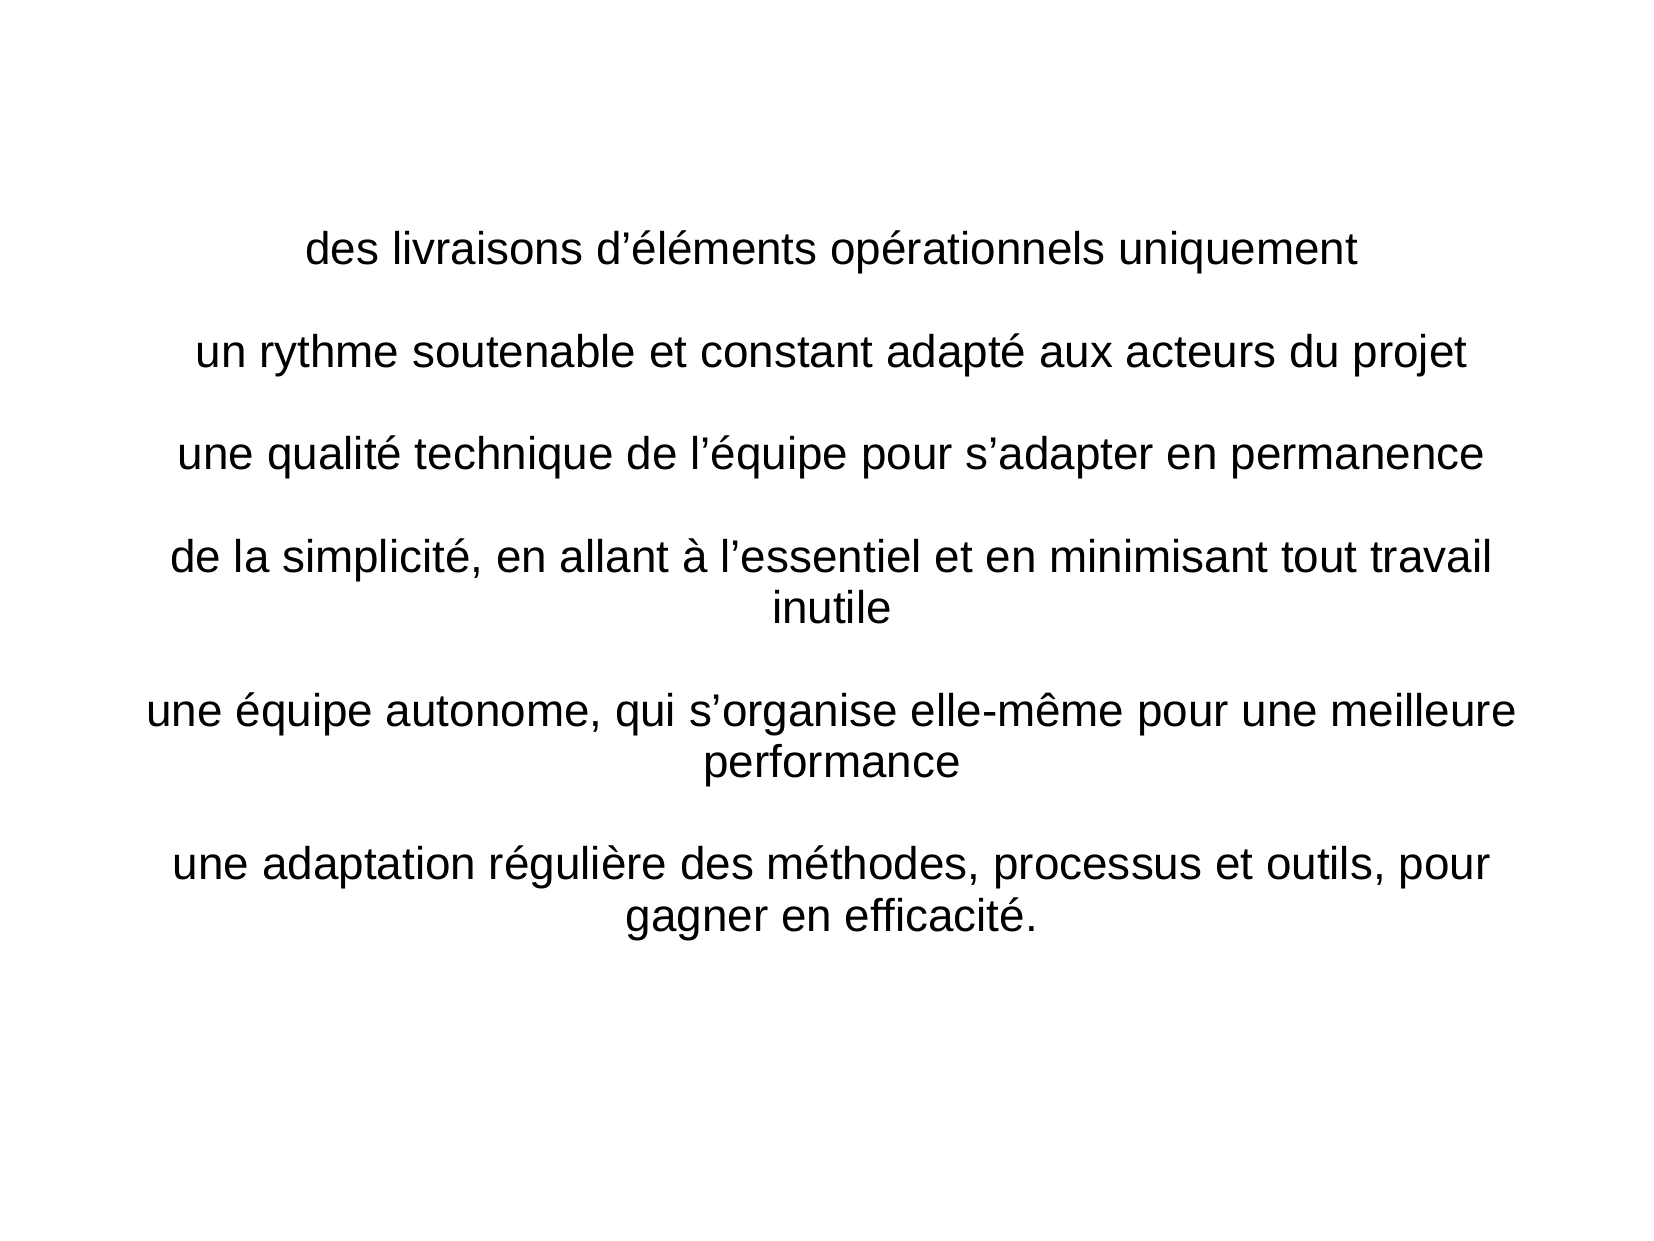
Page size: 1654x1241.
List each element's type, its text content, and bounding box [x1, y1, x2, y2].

text_box des livraisons d’éléments opérationnels uniquement un rythme soutenable et constant adapté aux acteurs du projet une qualité technique de l’équipe pour s’adapter en permanence de la simplicité, en allant à l’essentiel et en minimisant tout travail inutile une équipe autonome, qui s’organise elle-même pour une meilleure performance une adaptation régulière des méthodes, processus et outils, pour gagner en efficacité. [106, 215, 1558, 945]
